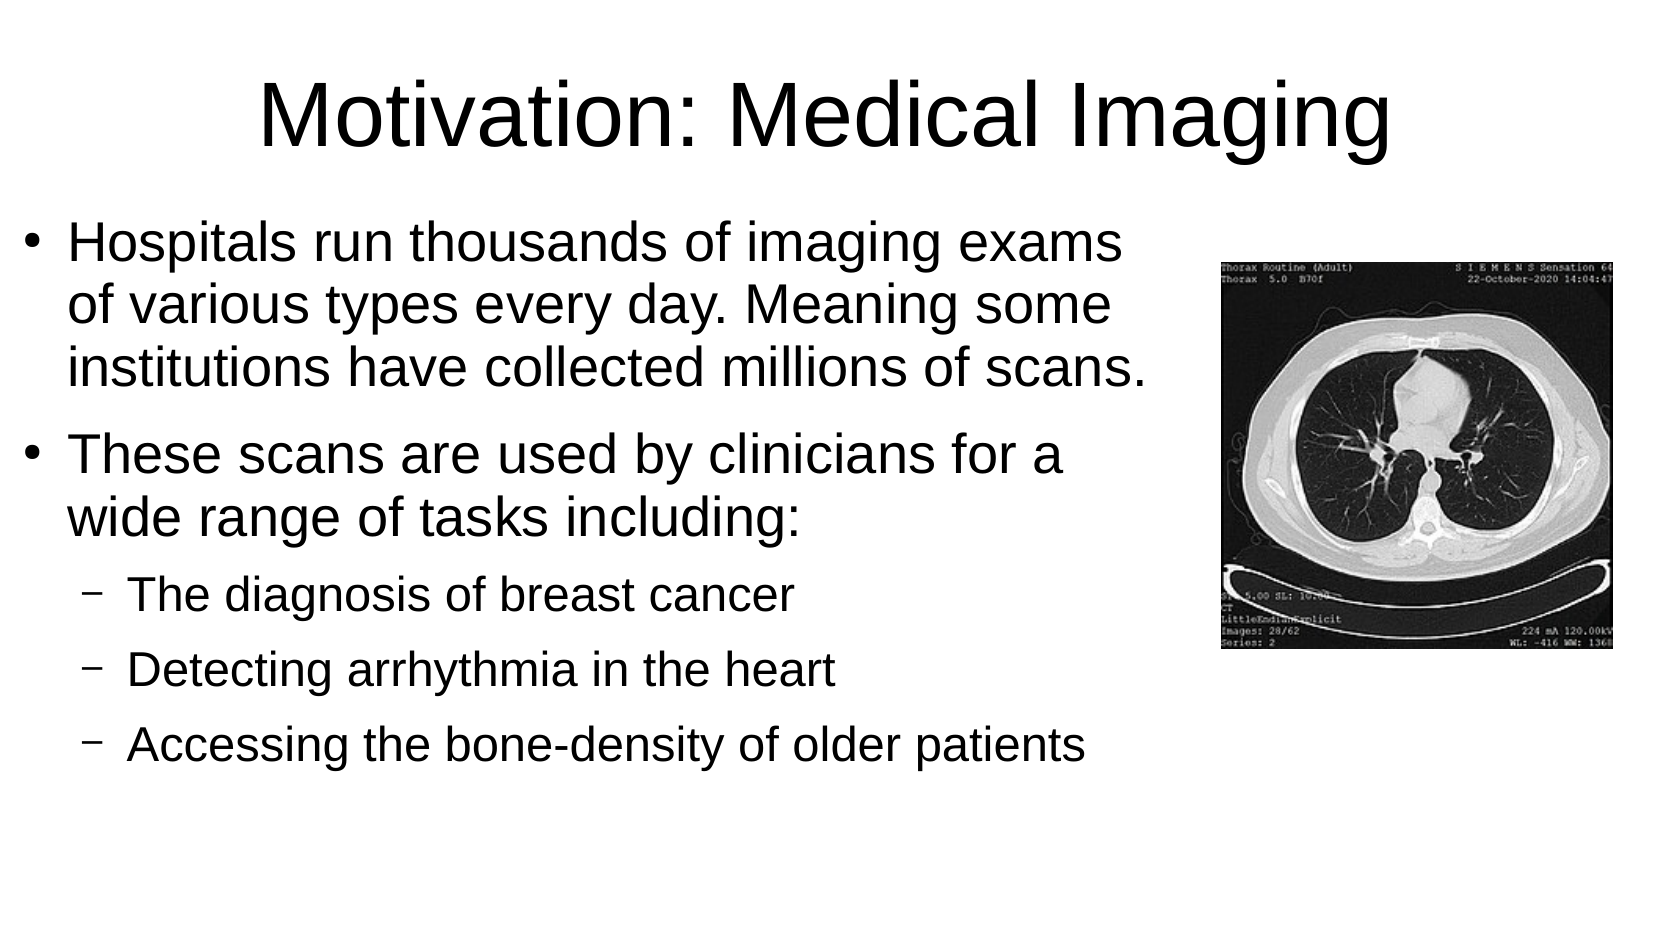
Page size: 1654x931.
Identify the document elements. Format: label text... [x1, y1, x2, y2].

title Motivation: Medical Imaging [82, 37, 1571, 193]
list Hospitals run thousands of imaging exams of various types every day. Meaning some institutions have collected millions of scans. These scans are used by clinicians for a wide range of tasks including: The diagnosis of breast cancer Detecting arrhythmia in the heart Accessing the bone-density of older patients [7, 210, 1163, 826]
picture [1221, 262, 1613, 649]
